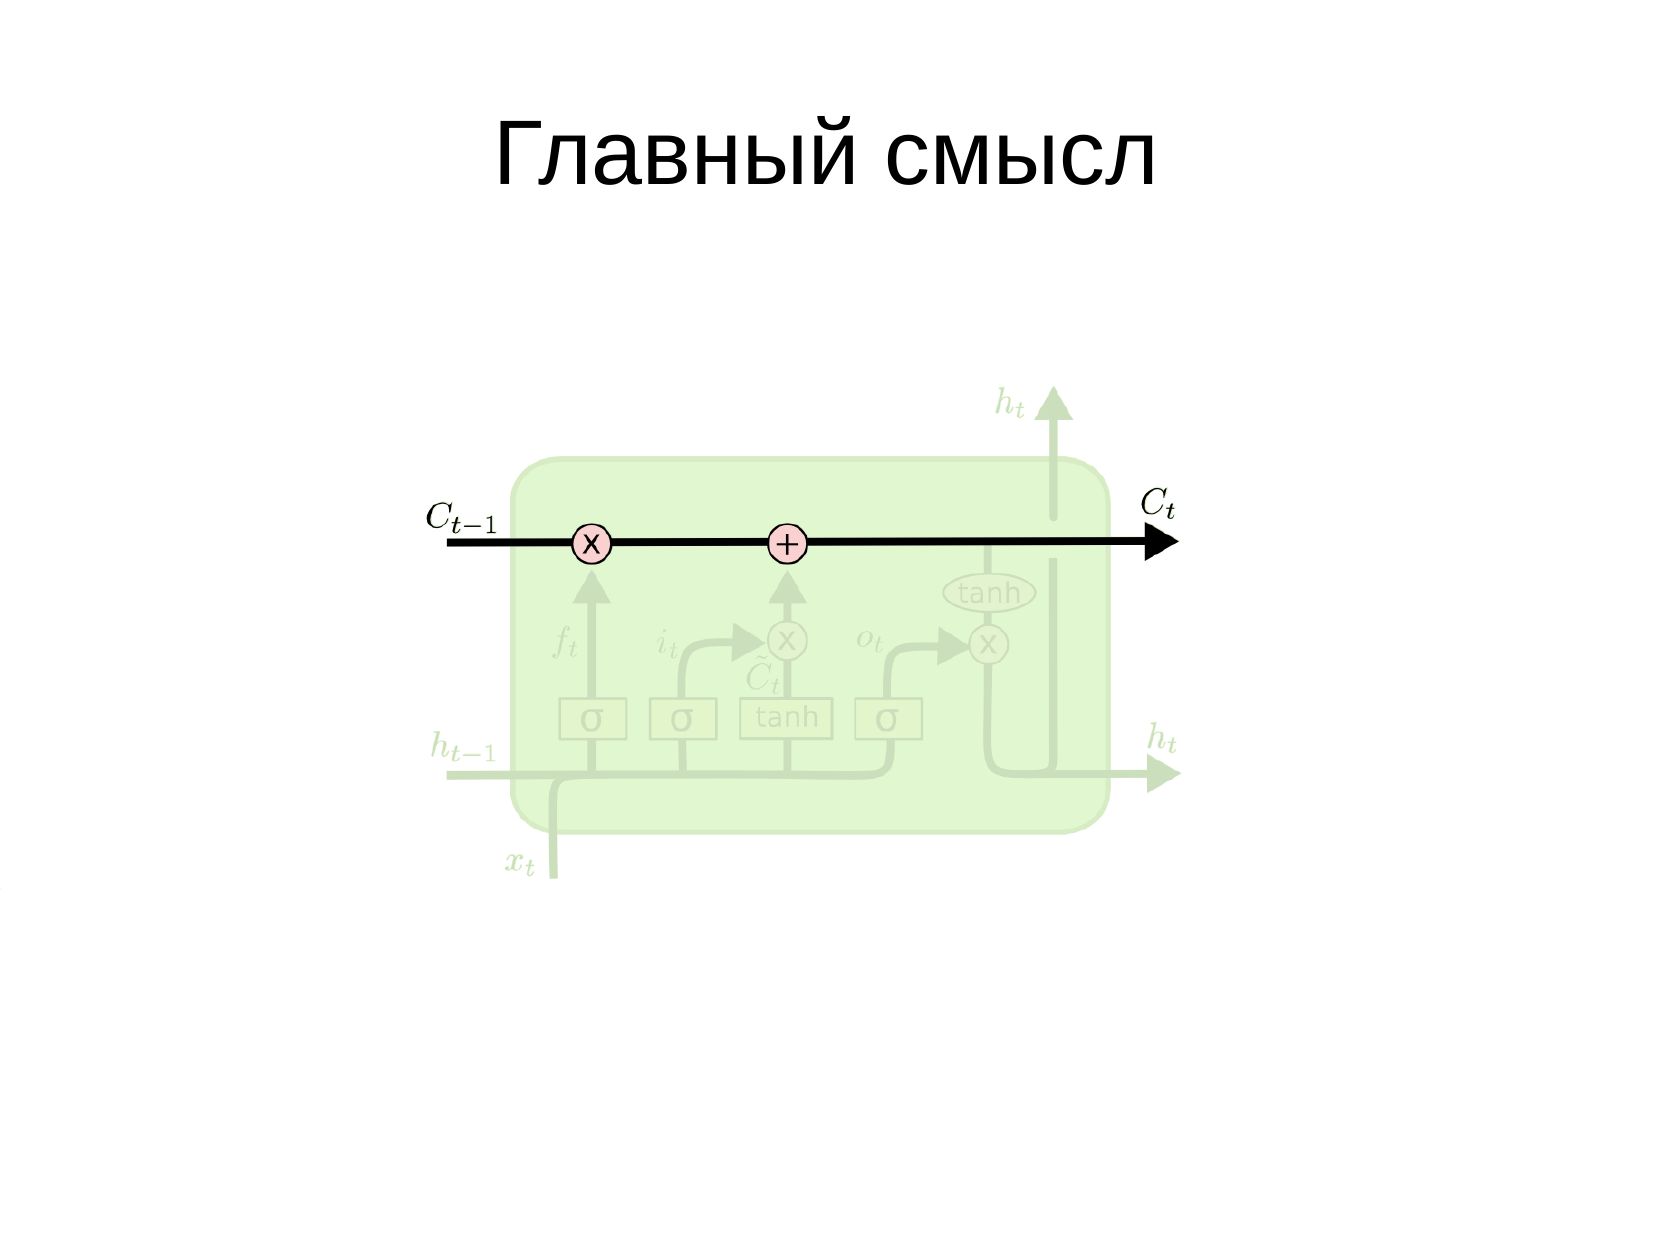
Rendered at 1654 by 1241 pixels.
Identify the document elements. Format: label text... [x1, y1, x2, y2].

picture [0, 377, 1654, 889]
title Главный смысл [82, 49, 1571, 257]
